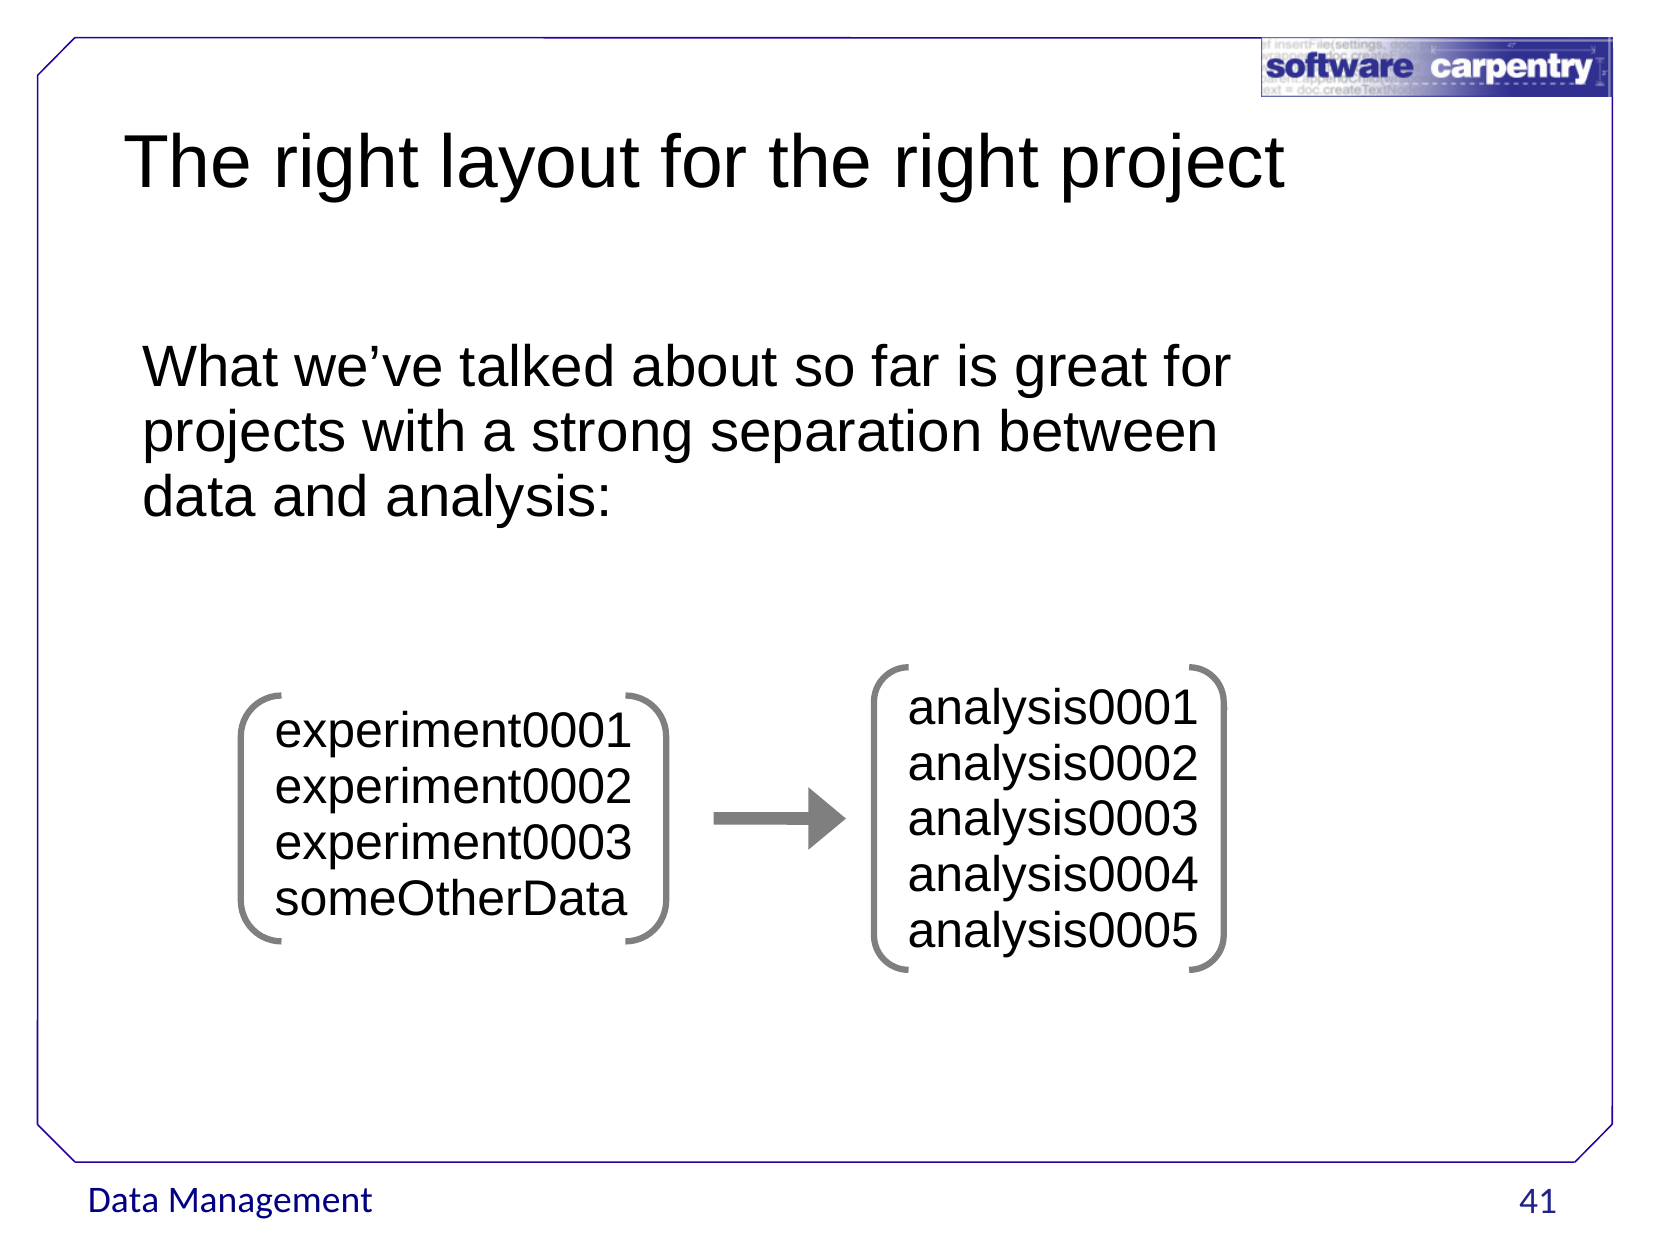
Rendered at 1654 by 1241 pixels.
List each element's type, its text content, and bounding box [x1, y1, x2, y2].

text_box analysis0001 analysis0002 analysis0003 analysis0004 analysis0005 [1211, 672, 1328, 967]
text_box analysis0001 analysis0002 analysis0003 analysis0004 analysis0005 [892, 672, 1220, 967]
text_box What we’ve talked about so far is great for projects with a strong separation between data and analysis: [127, 327, 1309, 538]
text_box The right layout for the right project [108, 113, 1555, 213]
text_box experiment0001 experiment0002 experiment0003 someOtherData [643, 695, 695, 934]
picture [1261, 37, 1613, 97]
text_box experiment0001 experiment0002 experiment0003 someOtherData [259, 695, 663, 934]
text_box <number> [1185, 1168, 1572, 1235]
